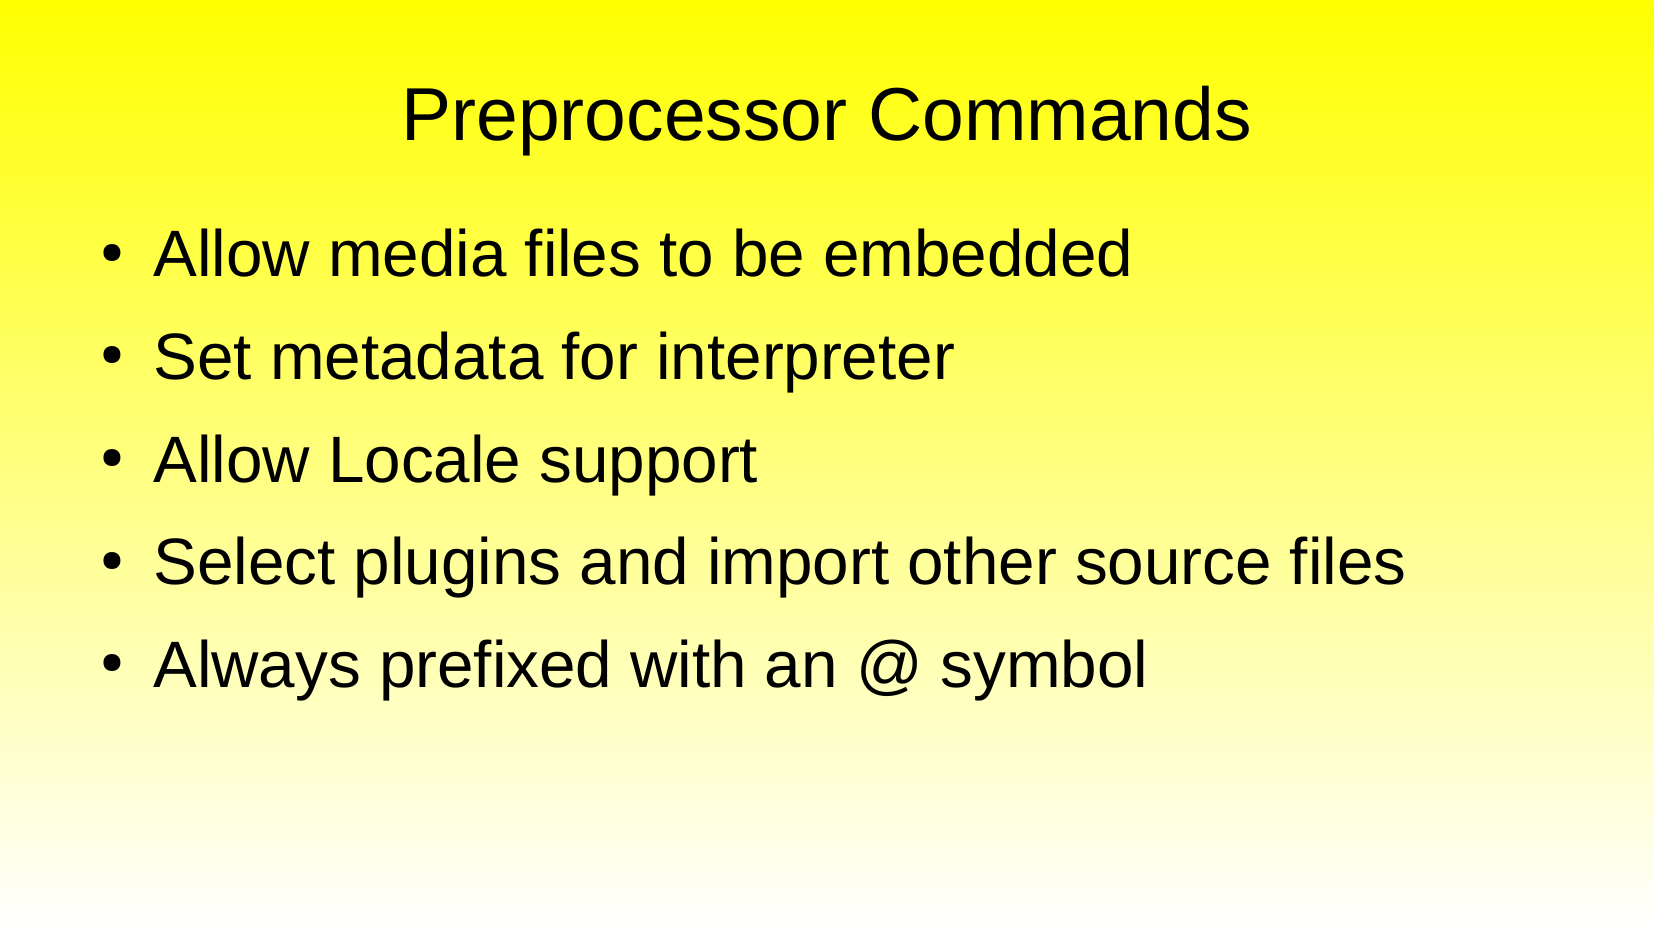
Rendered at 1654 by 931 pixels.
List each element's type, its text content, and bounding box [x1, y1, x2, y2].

list Allow media files to be embedded Set metadata for interpreter Allow Locale support Select plugins and import other source files Always prefixed with an @ symbol [82, 217, 1571, 757]
title Preprocessor Commands [82, 37, 1571, 193]
